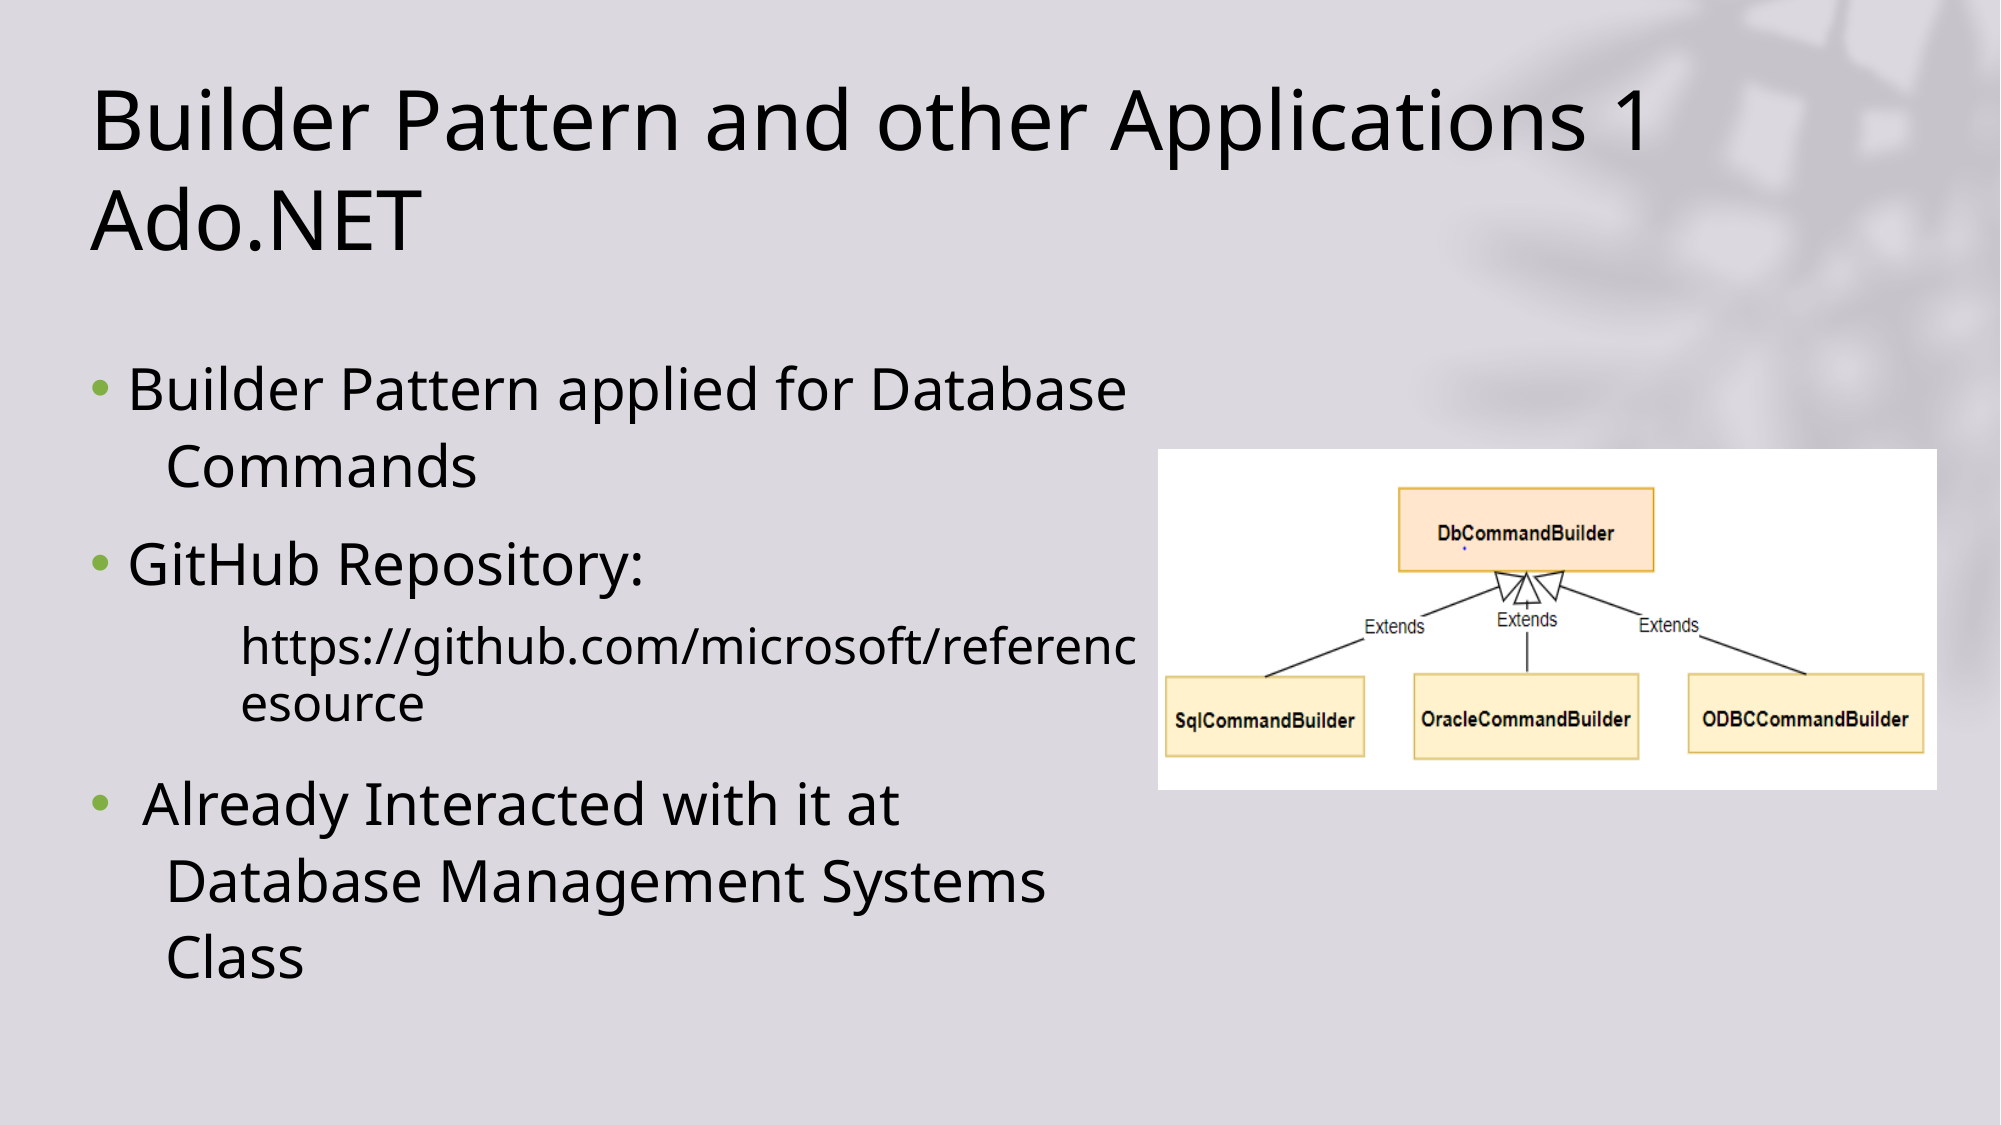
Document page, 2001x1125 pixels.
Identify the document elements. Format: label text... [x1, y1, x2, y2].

list Builder Pattern applied for Database Commands GitHub Repository: https://github.com/microsoft/referencesource Already Interacted with it at Database Management Systems Class [75, 338, 1159, 1027]
title Builder Pattern and other Applications 1 Ado.NET [75, 58, 1863, 276]
picture [1158, 449, 1937, 790]
